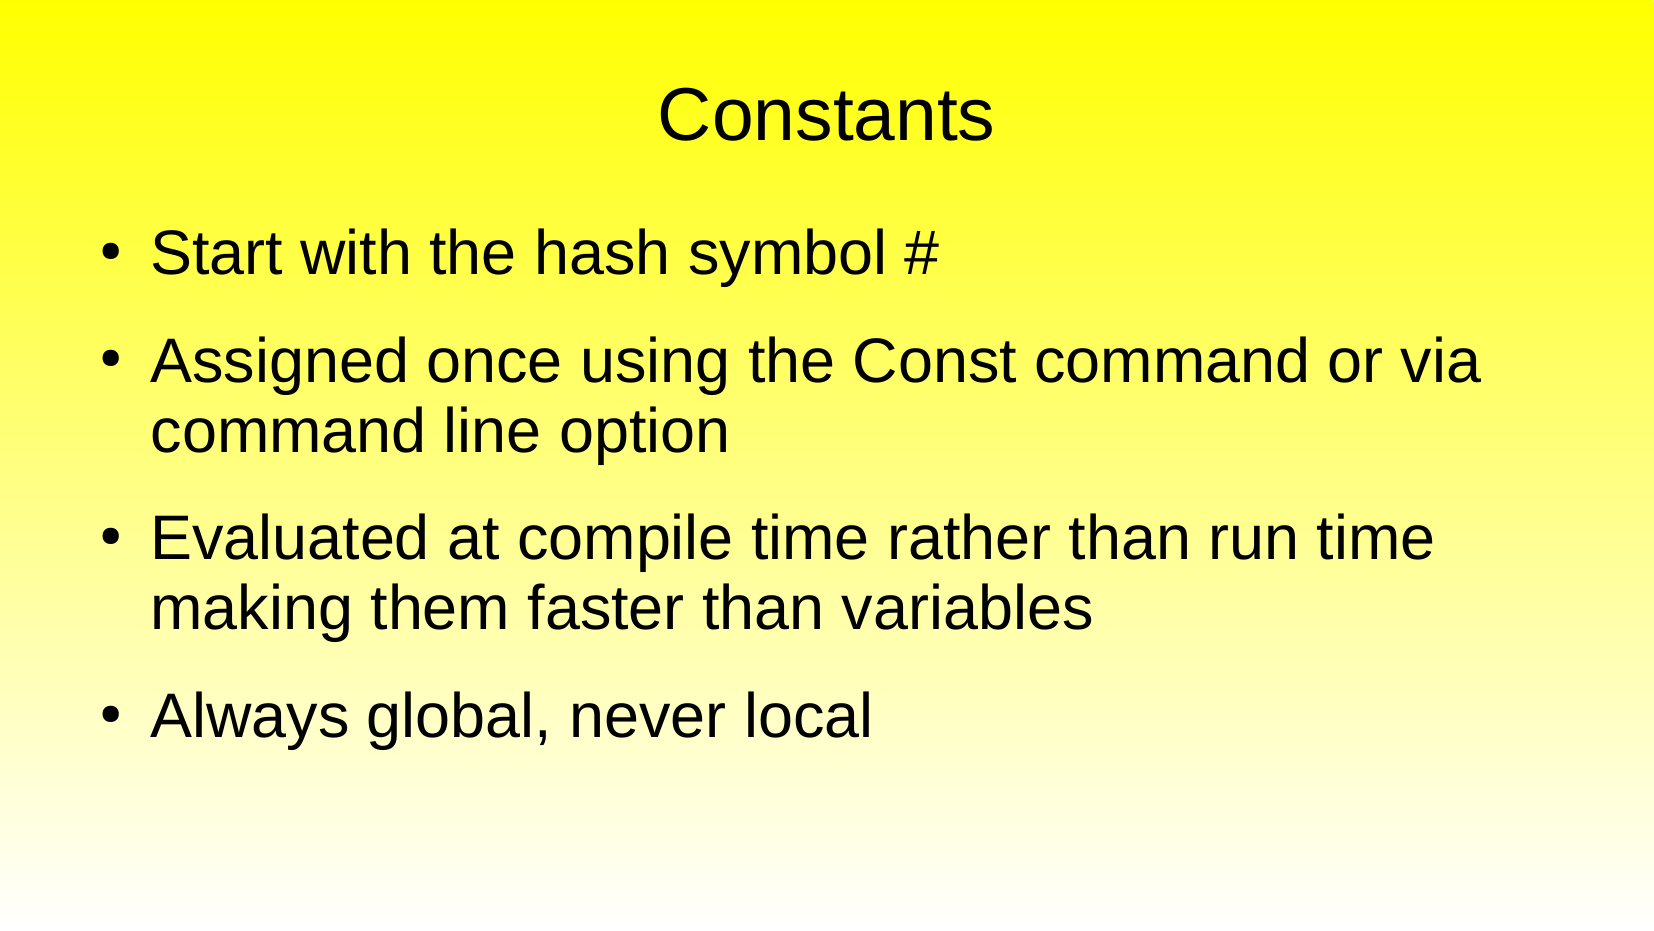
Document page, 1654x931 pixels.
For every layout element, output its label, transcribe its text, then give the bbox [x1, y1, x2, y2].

title Constants [82, 37, 1571, 193]
list Start with the hash symbol # Assigned once using the Const command or via command line option Evaluated at compile time rather than run time making them faster than variables Always global, never local [82, 217, 1571, 757]
